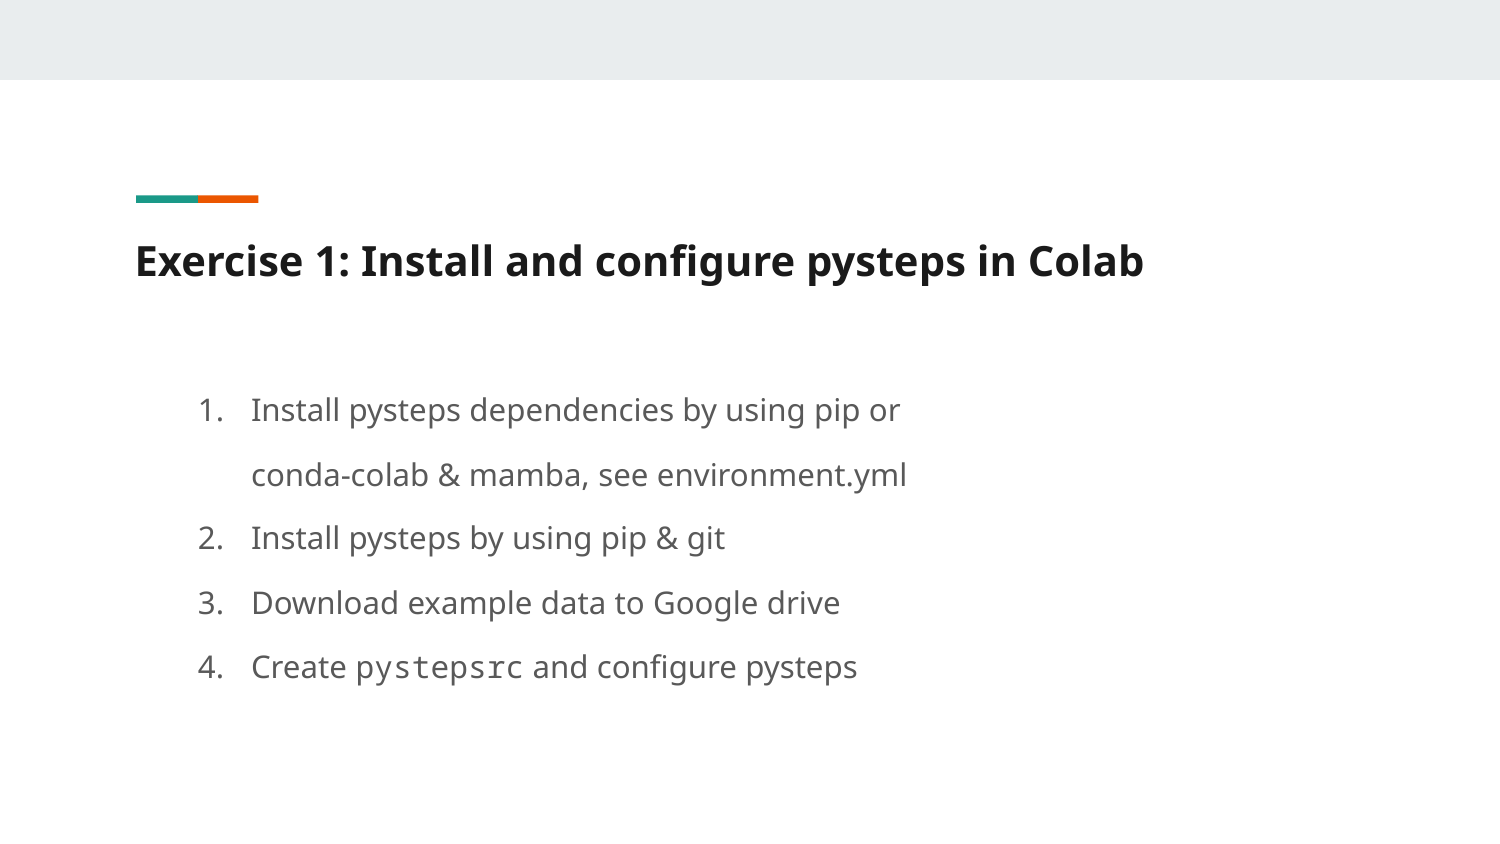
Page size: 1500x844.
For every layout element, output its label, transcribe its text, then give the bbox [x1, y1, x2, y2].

list Install pysteps dependencies by using pip or conda-colab & mamba, see environment.yml Install pysteps by using pip & git Download example data to Google drive Create pystepsrc and configure pysteps [161, 351, 1014, 709]
title Exercise 1: Install and configure pysteps in Colab [119, 216, 1381, 305]
